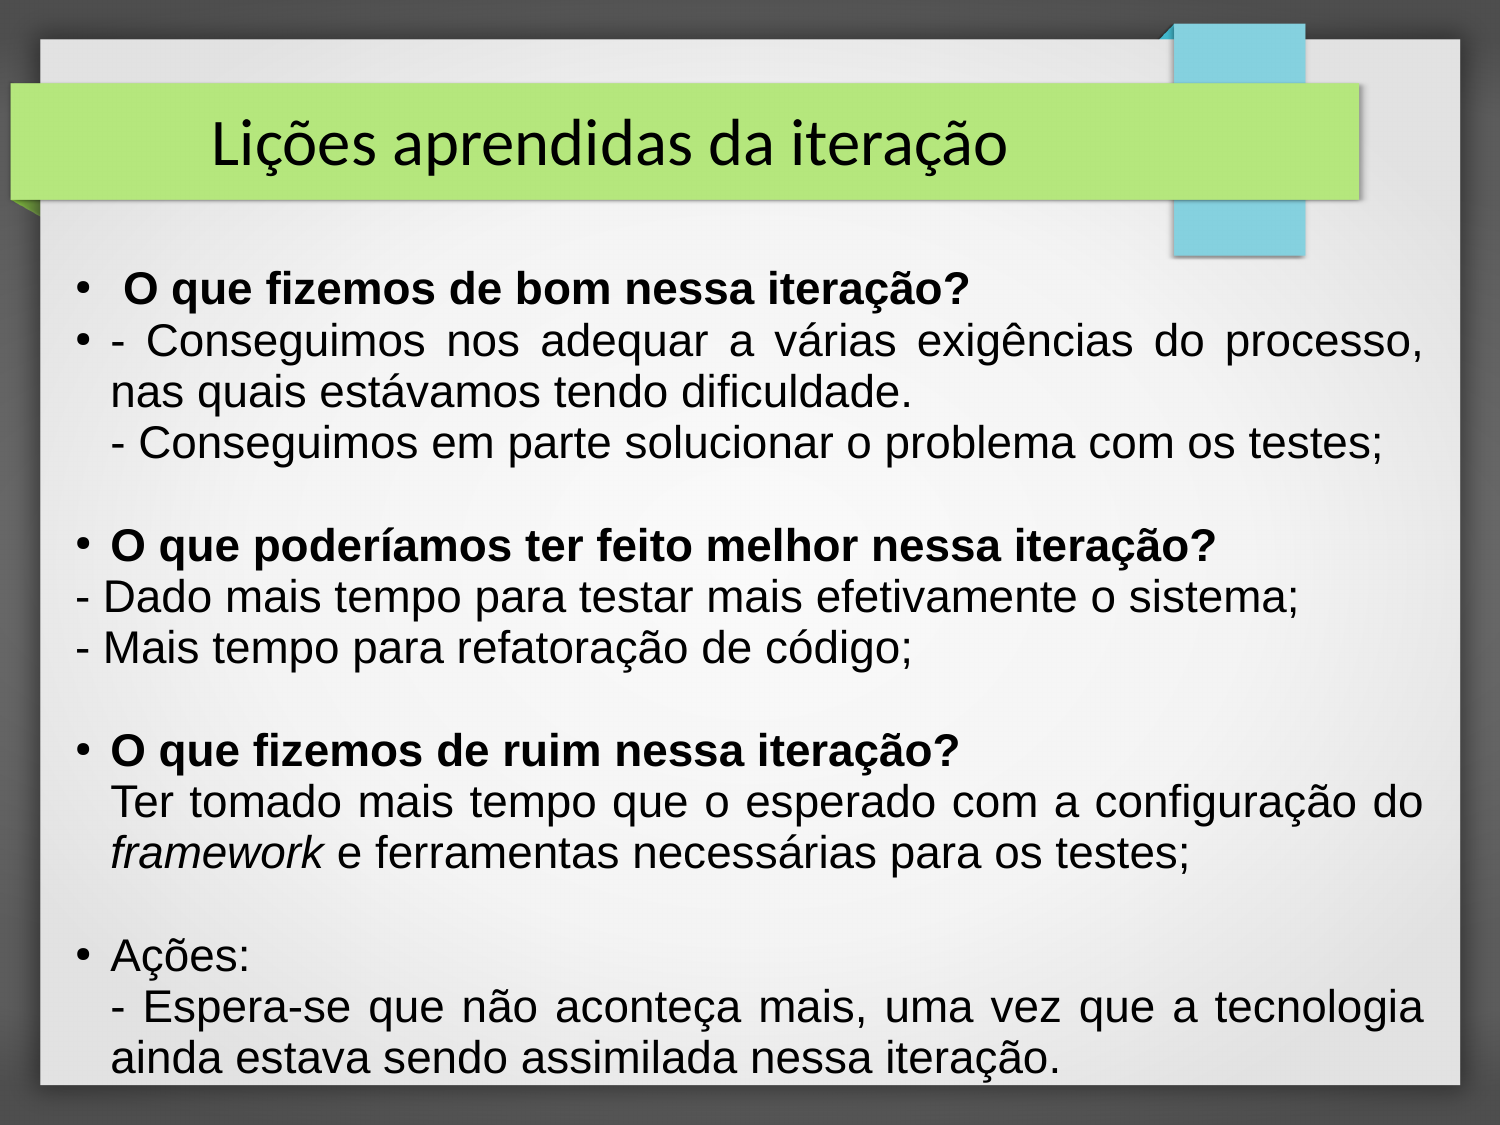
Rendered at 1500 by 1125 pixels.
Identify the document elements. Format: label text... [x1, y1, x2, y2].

subtitle O que fizemos de bom nessa iteração? - Conseguimos nos adequar a várias exigências do processo, nas quais estávamos tendo dificuldade. - Conseguimos em parte solucionar o problema com os testes; O que poderíamos ter feito melhor nessa iteração? - Dado mais tempo para testar mais efetivamente o sistema; - Mais tempo para refatoração de código; O que fizemos de ruim nessa iteração? Ter tomado mais tempo que o esperado com a configuração do framework e ferramentas necessárias para os testes; Ações: - Espera-se que não aconteça mais, uma vez que a tecnologia ainda estava sendo assimilada nessa iteração. [75, 263, 1425, 1125]
picture [0, 0, 1500, 1125]
text_box Lições aprendidas da iteração [75, 85, 1147, 193]
